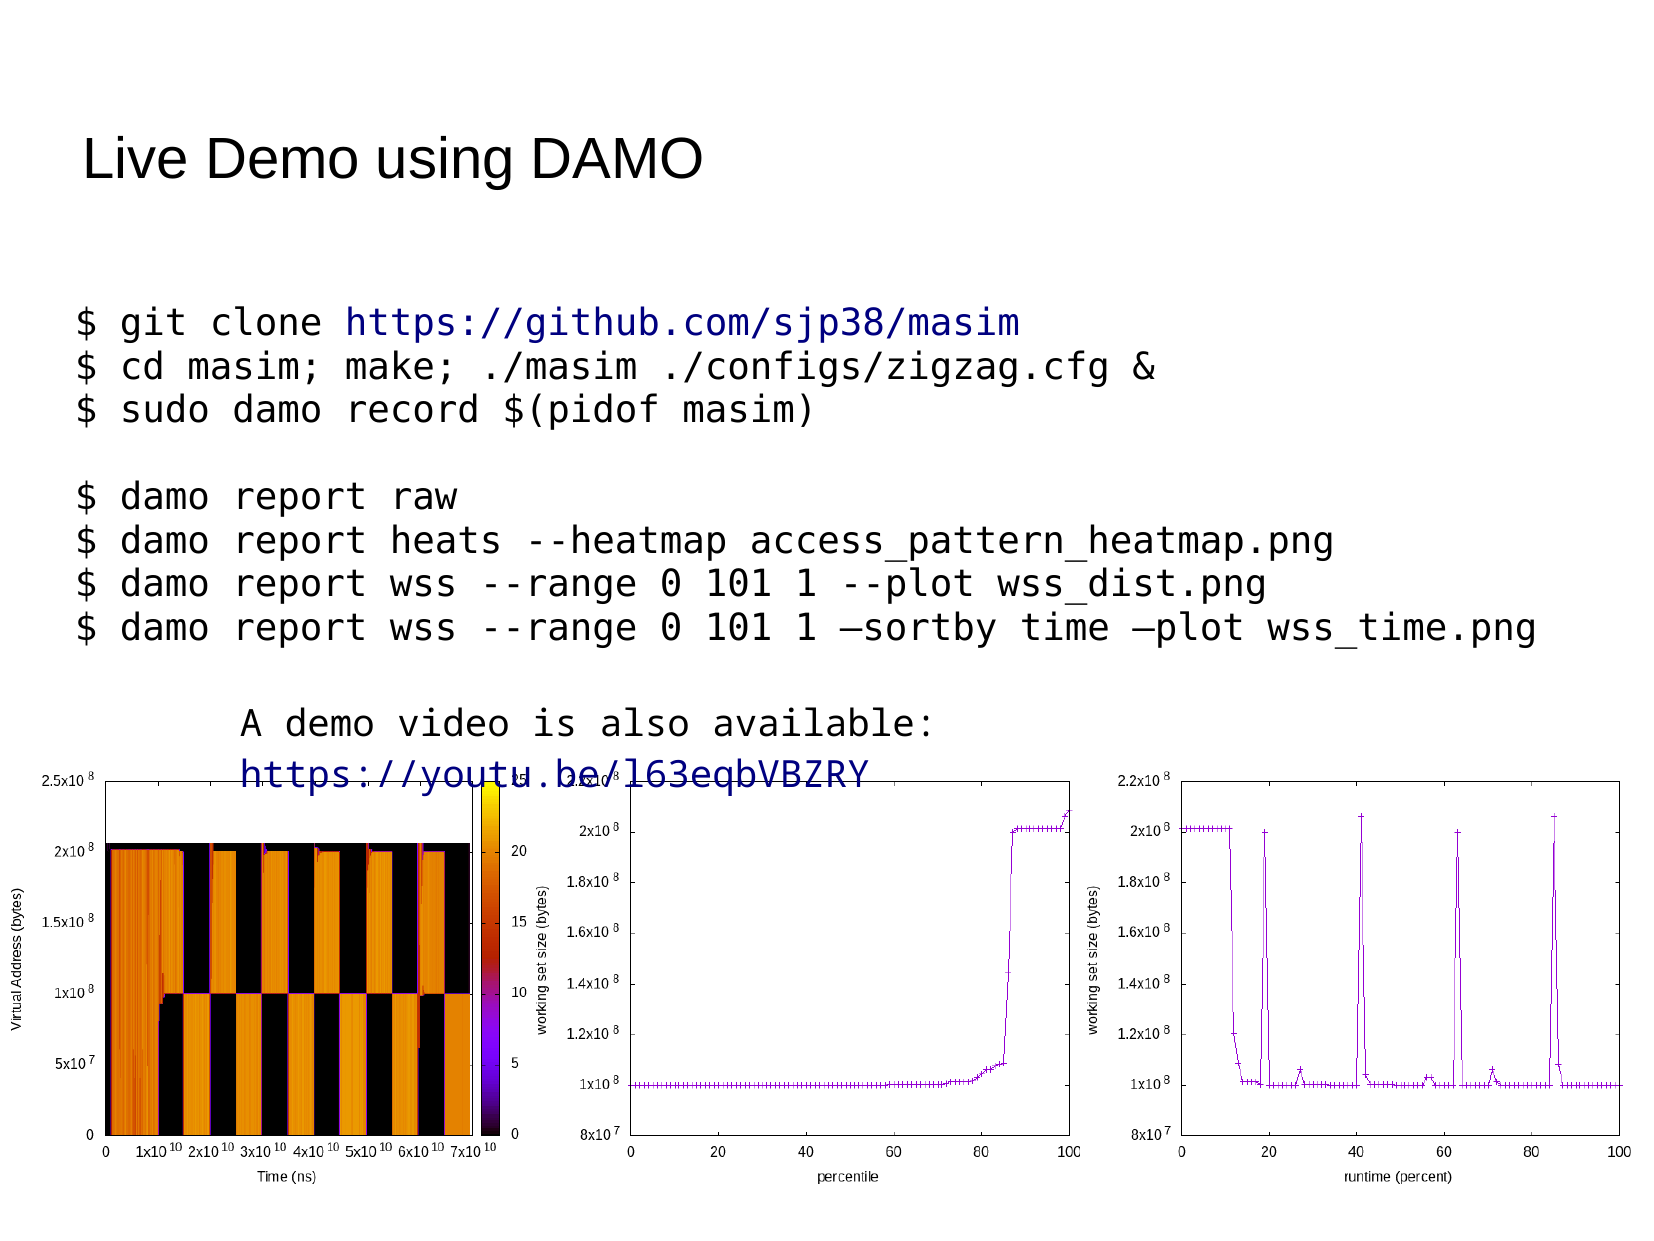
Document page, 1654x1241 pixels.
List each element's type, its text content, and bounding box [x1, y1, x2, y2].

picture [448, 780, 459, 785]
text_box $ git clone https://github.com/sjp38/masim $ cd masim; make; ./masim ./configs/zigzag.cfg & $ sudo damo record $(pidof masim) $ damo report raw $ damo report heats --heatmap access_pattern_heatmap.png $ damo report wss --range 0 101 1 --plot wss_dist.png $ damo report wss --range 0 101 1 –sortby time –plot wss_time.png [60, 293, 1621, 657]
picture [561, 780, 571, 785]
picture [470, 780, 480, 785]
picture [4, 764, 1646, 1190]
picture [650, 780, 661, 785]
text_box A demo video is also available: https://youtu.be/l63eqbVBZRY [225, 689, 1471, 780]
picture [314, 780, 324, 785]
picture [718, 780, 728, 785]
title Live Demo using DAMO [82, 108, 1571, 210]
picture [741, 780, 751, 785]
picture [786, 780, 796, 784]
picture [515, 780, 525, 785]
